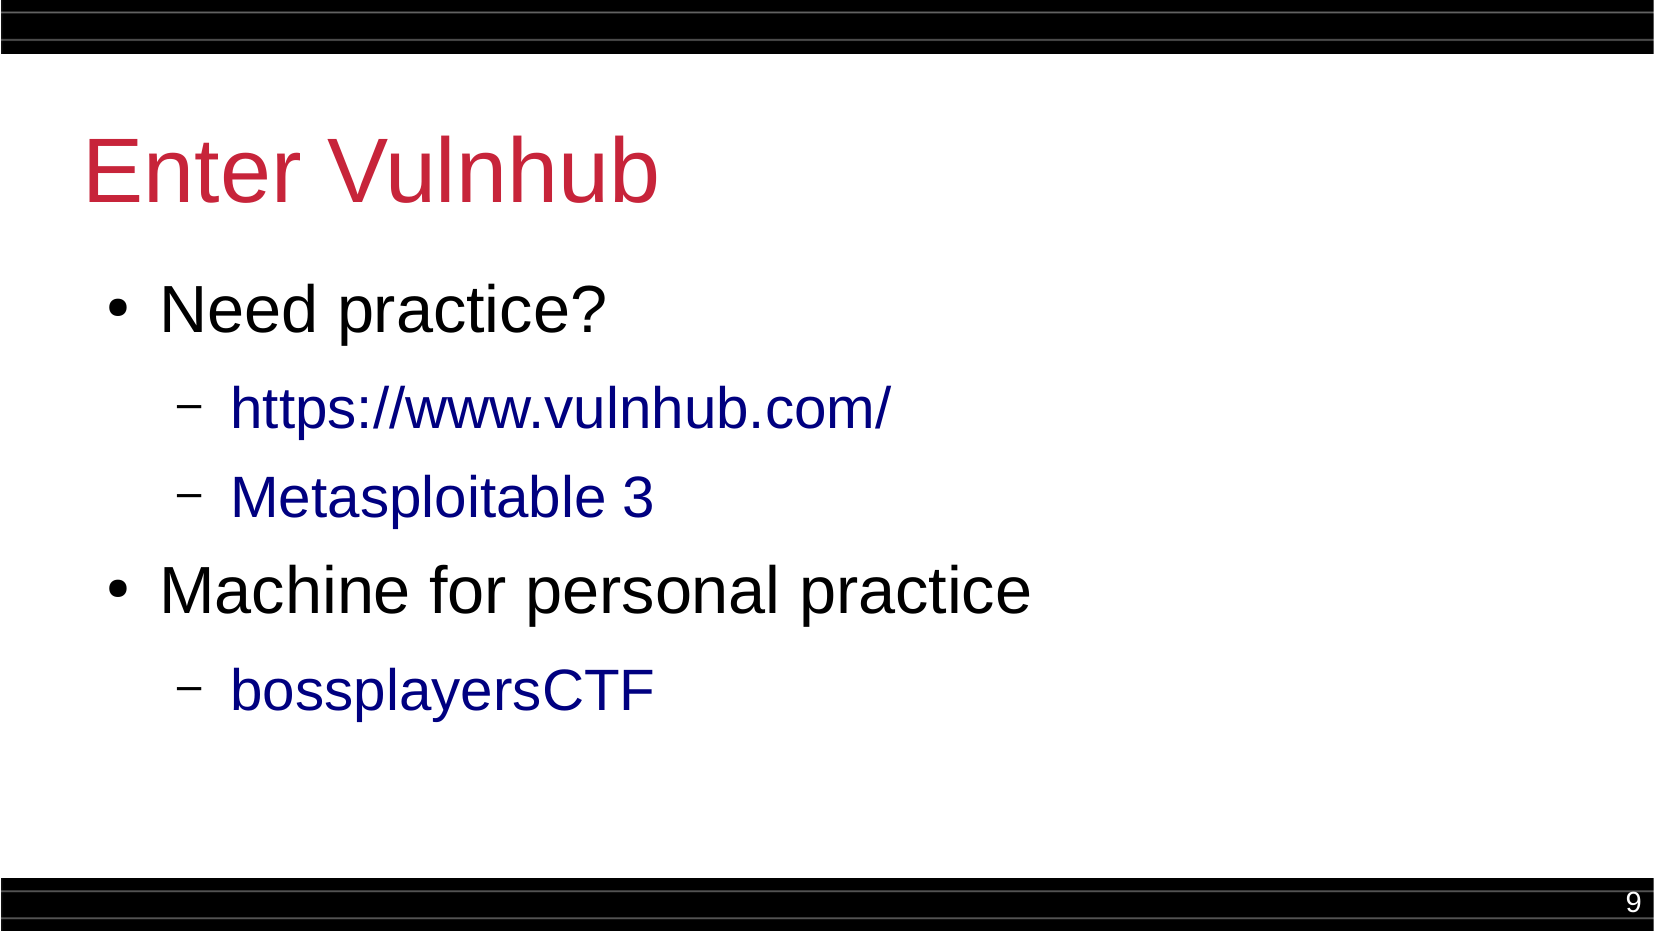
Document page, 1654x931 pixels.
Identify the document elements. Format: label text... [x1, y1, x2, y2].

picture [1, 878, 1654, 931]
picture [1, 0, 1654, 54]
list Need practice? https://www.vulnhub.com/ Metasploitable 3 Machine for personal practice bossplayersCTF [88, 271, 1577, 758]
title Enter Vulnhub [82, 92, 1571, 249]
